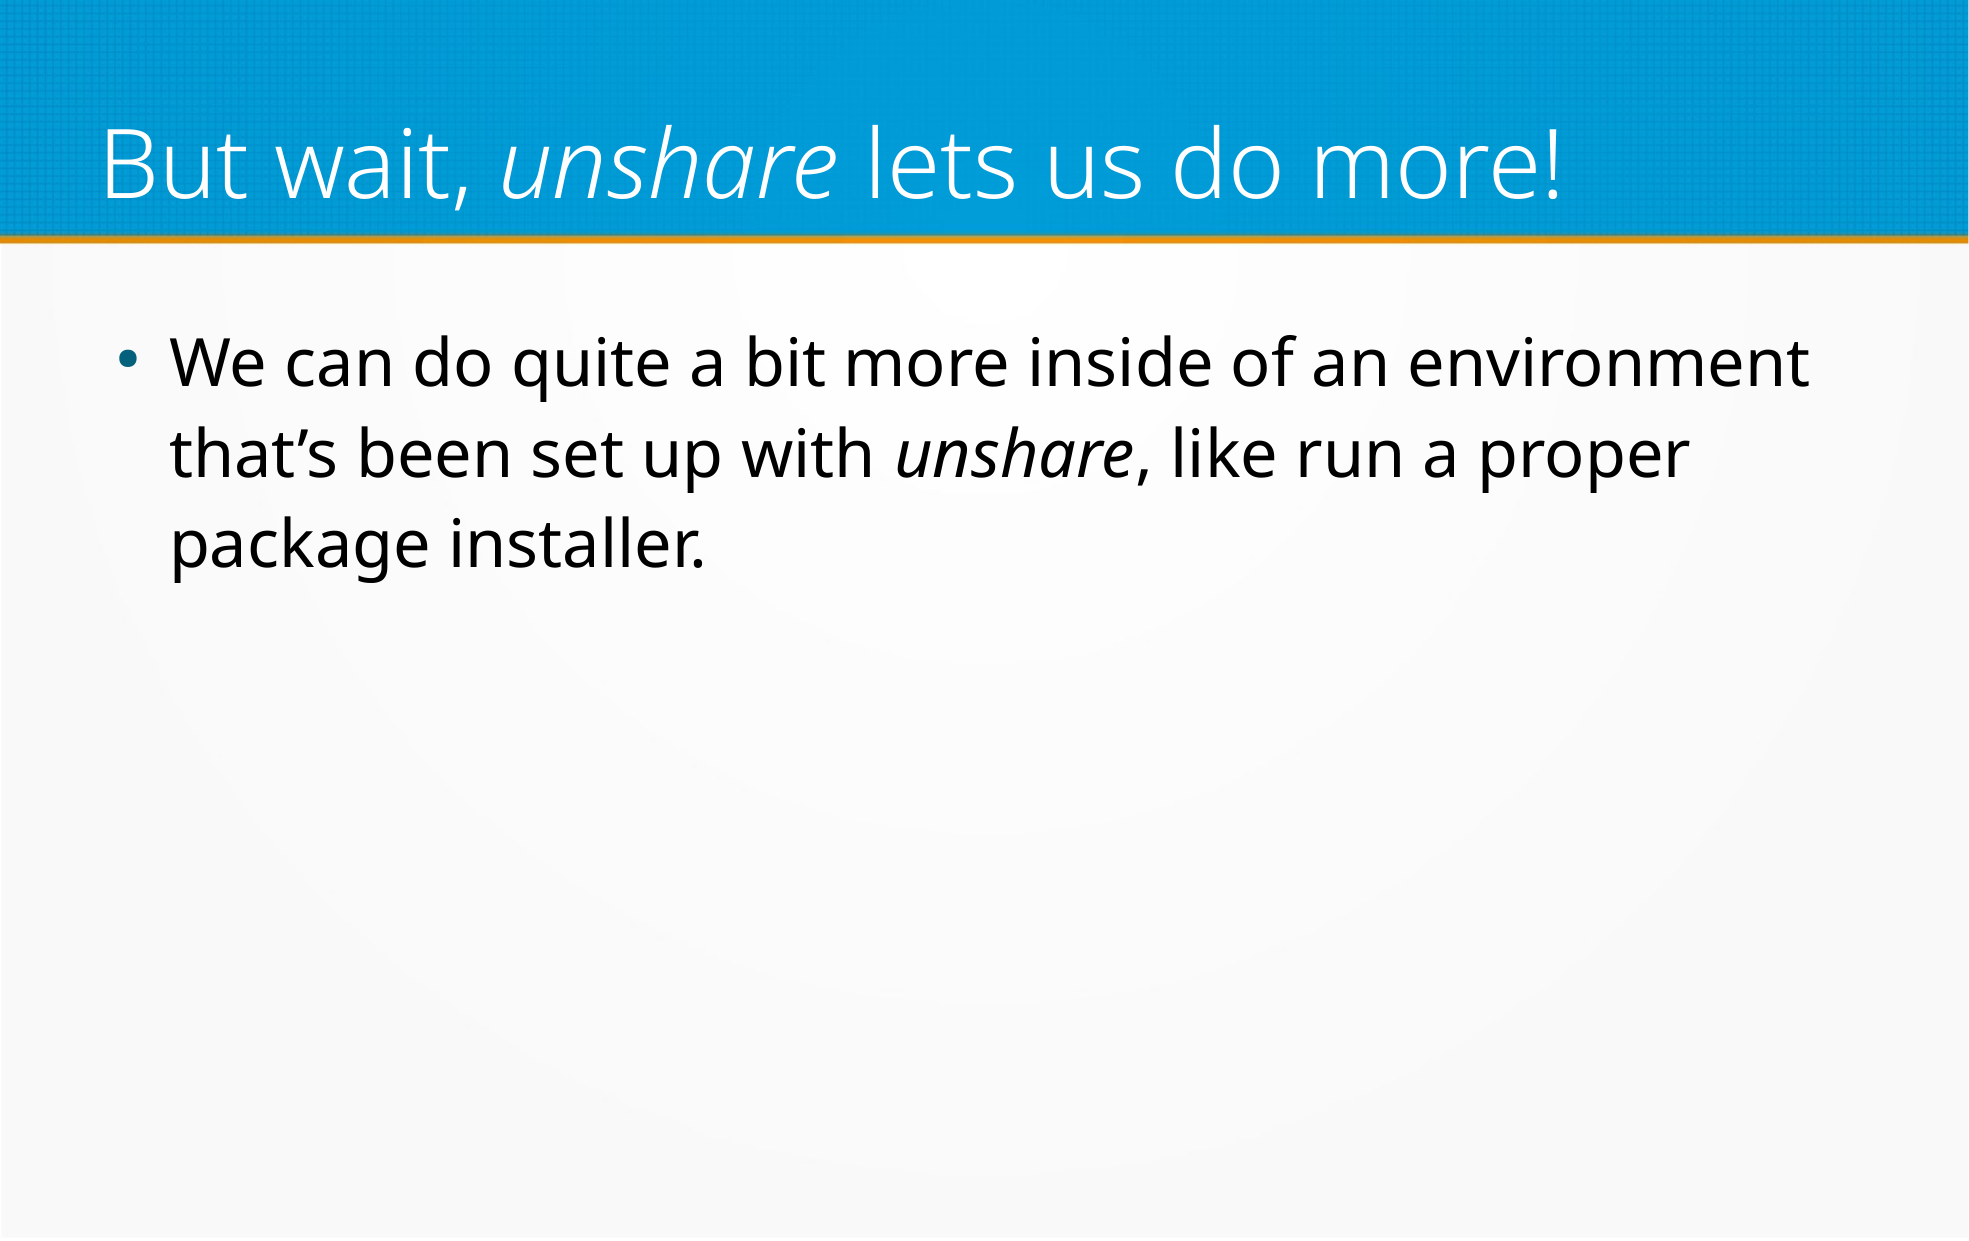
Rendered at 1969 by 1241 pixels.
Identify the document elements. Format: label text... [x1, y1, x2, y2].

title But wait, unshare lets us do more! [98, 19, 1870, 227]
picture [0, 233, 1969, 1241]
list We can do quite a bit more inside of an environment that’s been set up with unshare, like run a proper package installer. [98, 315, 1861, 1081]
